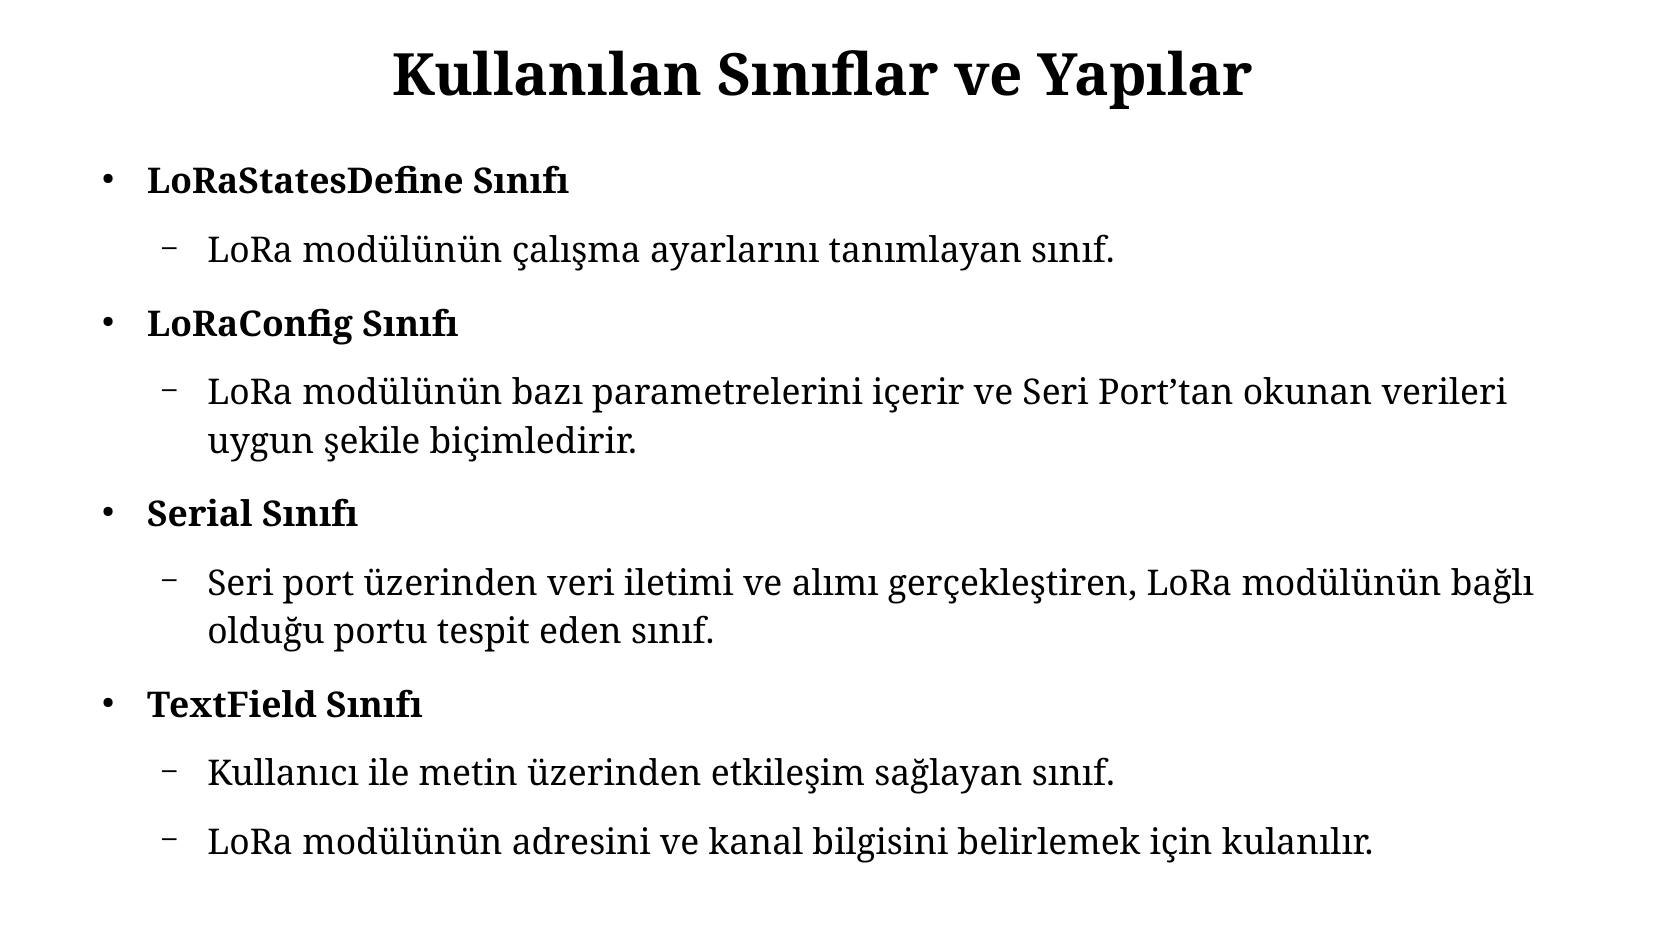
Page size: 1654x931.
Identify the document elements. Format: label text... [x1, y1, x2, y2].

title Kullanılan Sınıflar ve Yapılar [86, 0, 1576, 151]
list LoRaStatesDefine Sınıfı LoRa modülünün çalışma ayarlarını tanımlayan sınıf. LoRaConfig Sınıfı LoRa modülünün bazı parametrelerini içerir ve Seri Port’tan okunan verileri uygun şekile biçimledirir. Serial Sınıfı Seri port üzerinden veri iletimi ve alımı gerçekleştiren, LoRa modülünün bağlı olduğu portu tespit eden sınıf. TextField Sınıfı Kullanıcı ile metin üzerinden etkileşim sağlayan sınıf. LoRa modülünün adresini ve kanal bilgisini belirlemek için kulanılır. [86, 155, 1576, 869]
